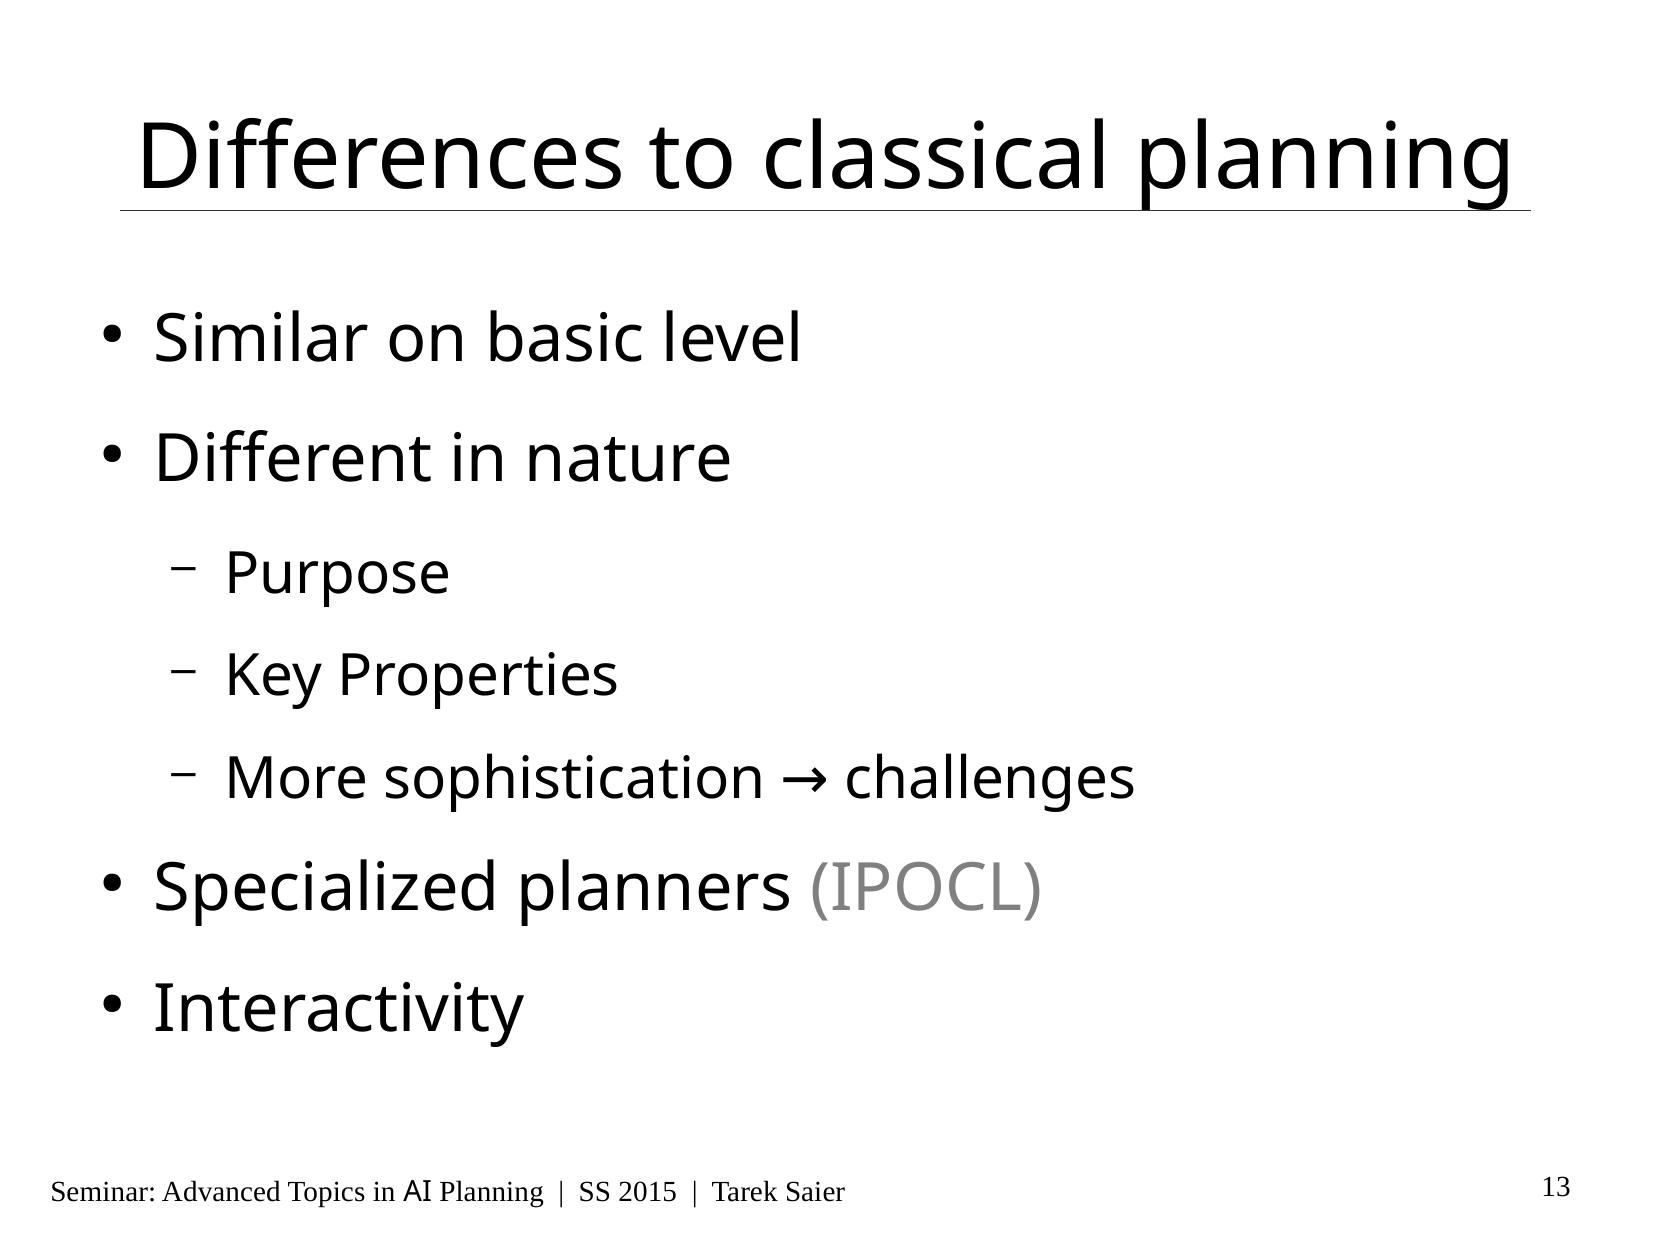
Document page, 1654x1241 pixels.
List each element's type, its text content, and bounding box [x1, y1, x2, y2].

title Differences to classical planning [82, 49, 1571, 257]
list Similar on basic level Different in nature Purpose Key Properties More sophistication → challenges Specialized planners (IPOCL) Interactivity [82, 290, 1571, 995]
